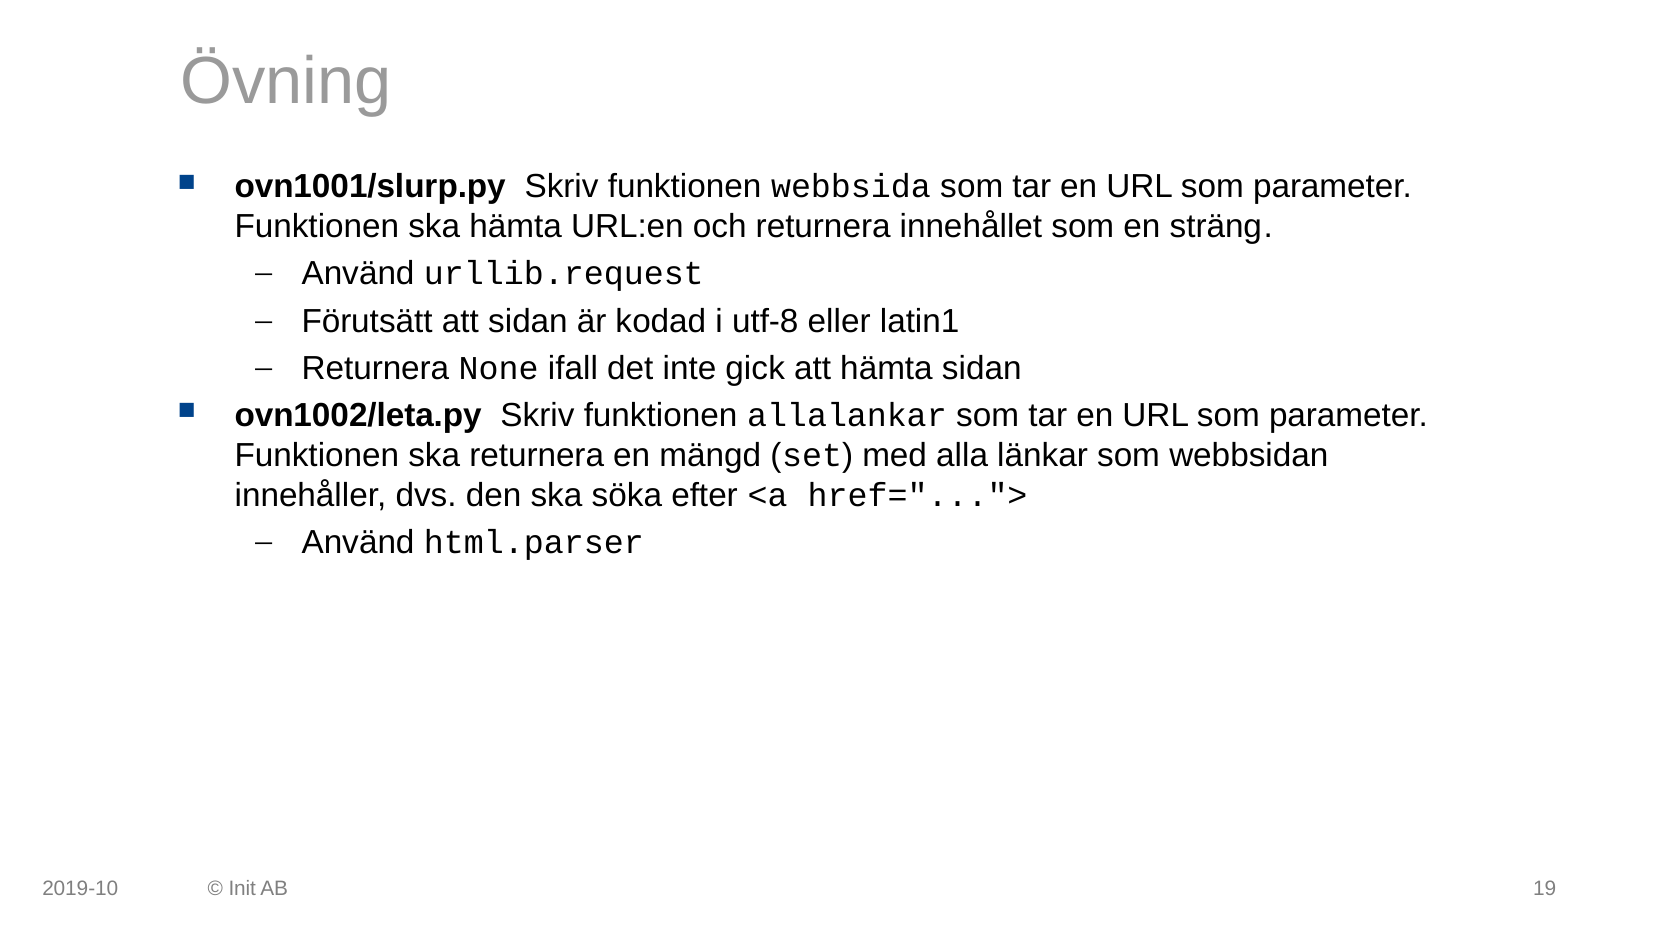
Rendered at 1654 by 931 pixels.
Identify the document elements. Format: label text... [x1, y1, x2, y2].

text_box ovn1001/slurp.py Skriv funktionen webbsida som tar en URL som parameter. Funktionen ska hämta URL:en och returnera innehållet som en sträng. Använd urllib.request Förutsätt att sidan är kodad i utf-8 eller latin1 Returnera None ifall det inte gick att hämta sidan ovn1002/leta.py Skriv funktionen allalankar som tar en URL som parameter. Funktionen ska returnera en mängd (set) med alla länkar som webbsidan innehåller, dvs. den ska söka efter <a href="..."> Använd html.parser [165, 156, 1489, 796]
text_box © Init AB [192, 857, 1461, 908]
text_box Övning [165, 0, 1489, 125]
text_box 2019-10 [27, 857, 166, 908]
text_box <nummer> [1488, 857, 1571, 908]
